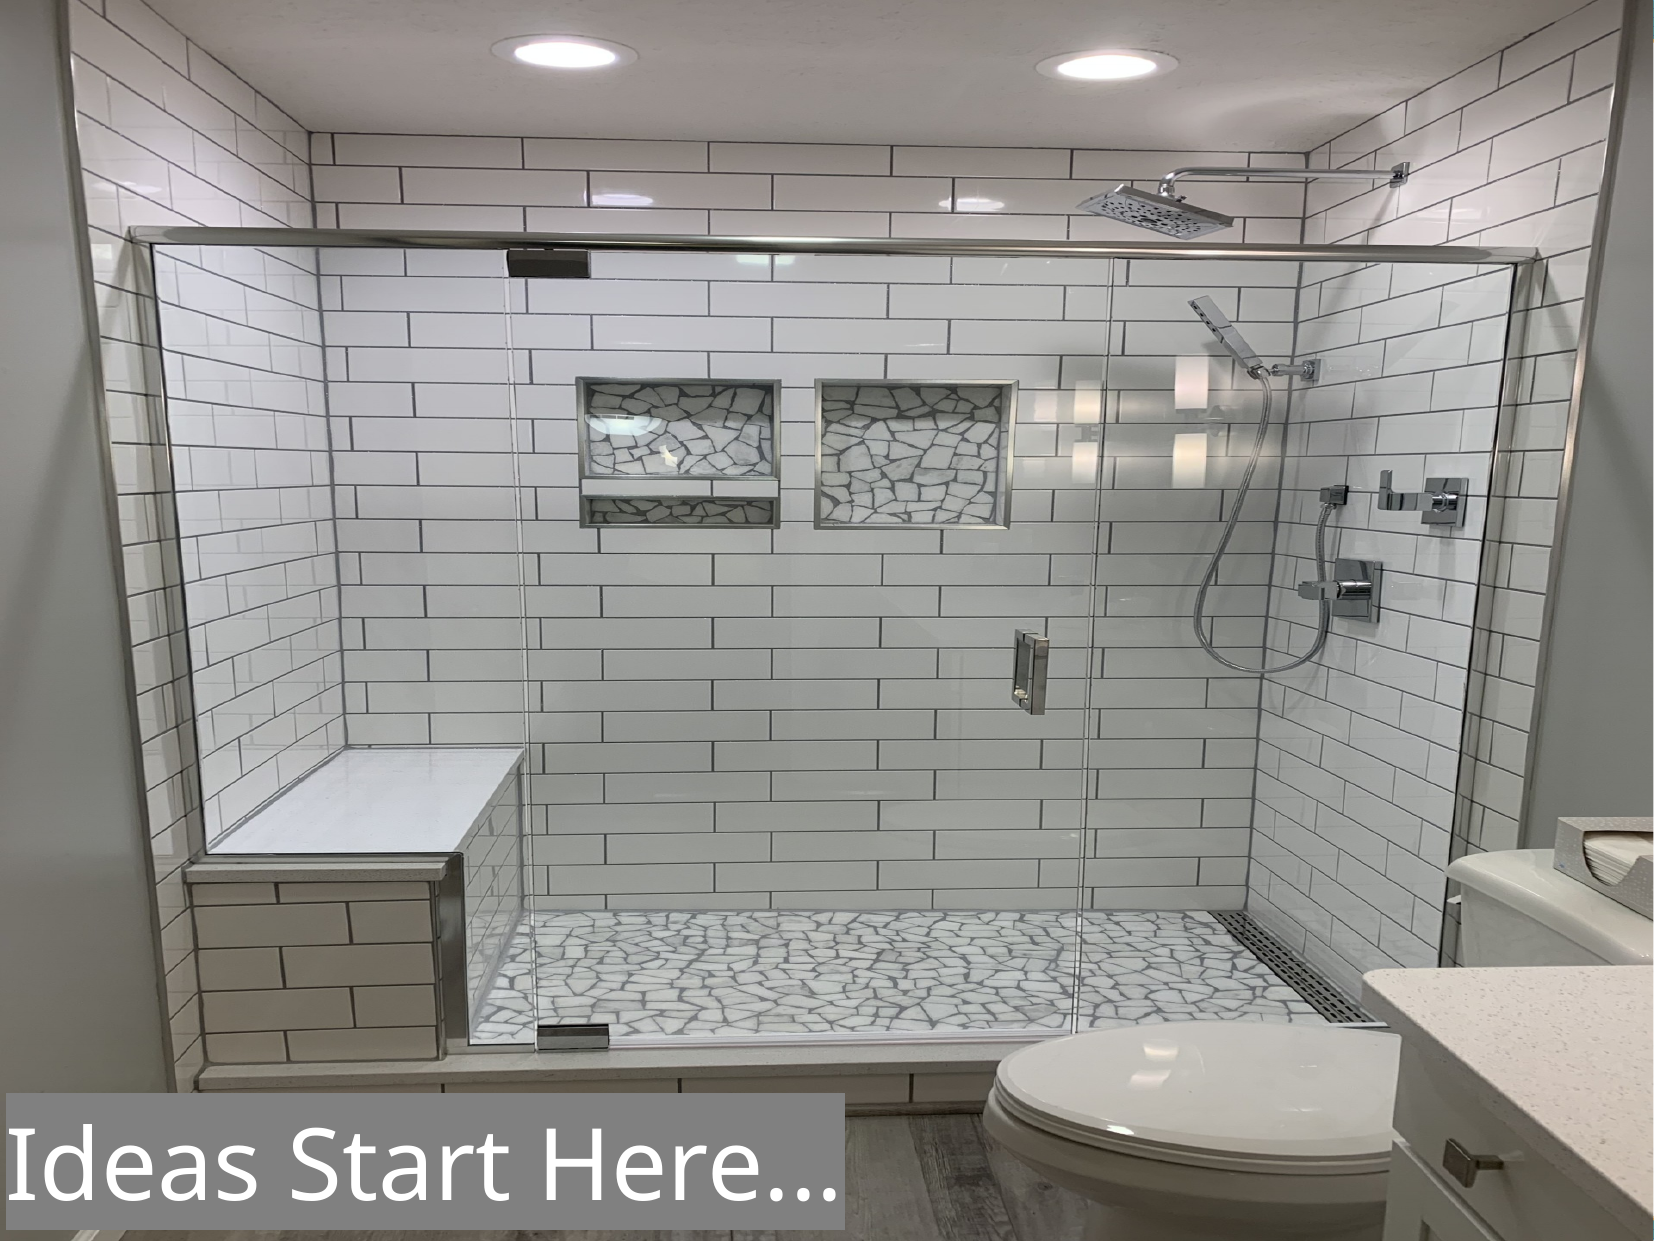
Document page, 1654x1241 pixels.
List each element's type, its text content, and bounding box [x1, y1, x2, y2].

text_box Ideas Start Here... [0, 1092, 750, 1231]
picture [0, 0, 1654, 1241]
